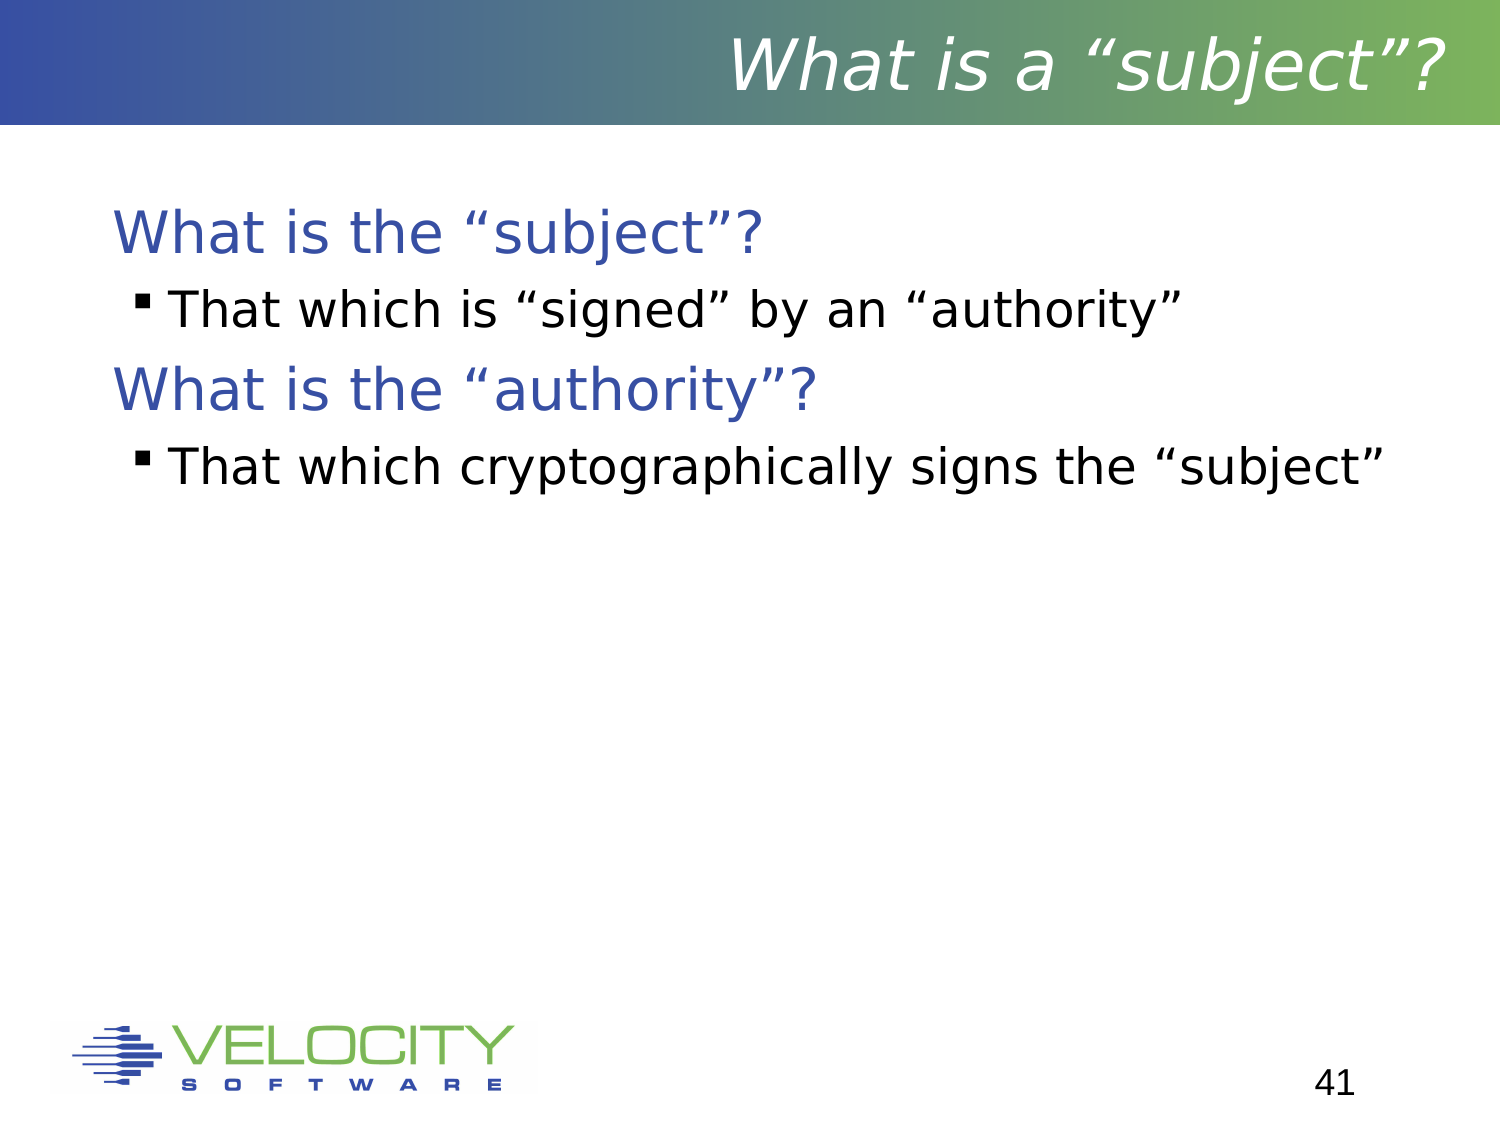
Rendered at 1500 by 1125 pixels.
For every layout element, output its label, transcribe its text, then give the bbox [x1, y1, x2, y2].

title What is a “subject”? [62, 12, 1463, 113]
picture [50, 1021, 538, 1094]
list What is the “subject”? That which is “signed” by an “authority” What is the “authority”? That which cryptographically signs the “subject” [70, 187, 1438, 988]
